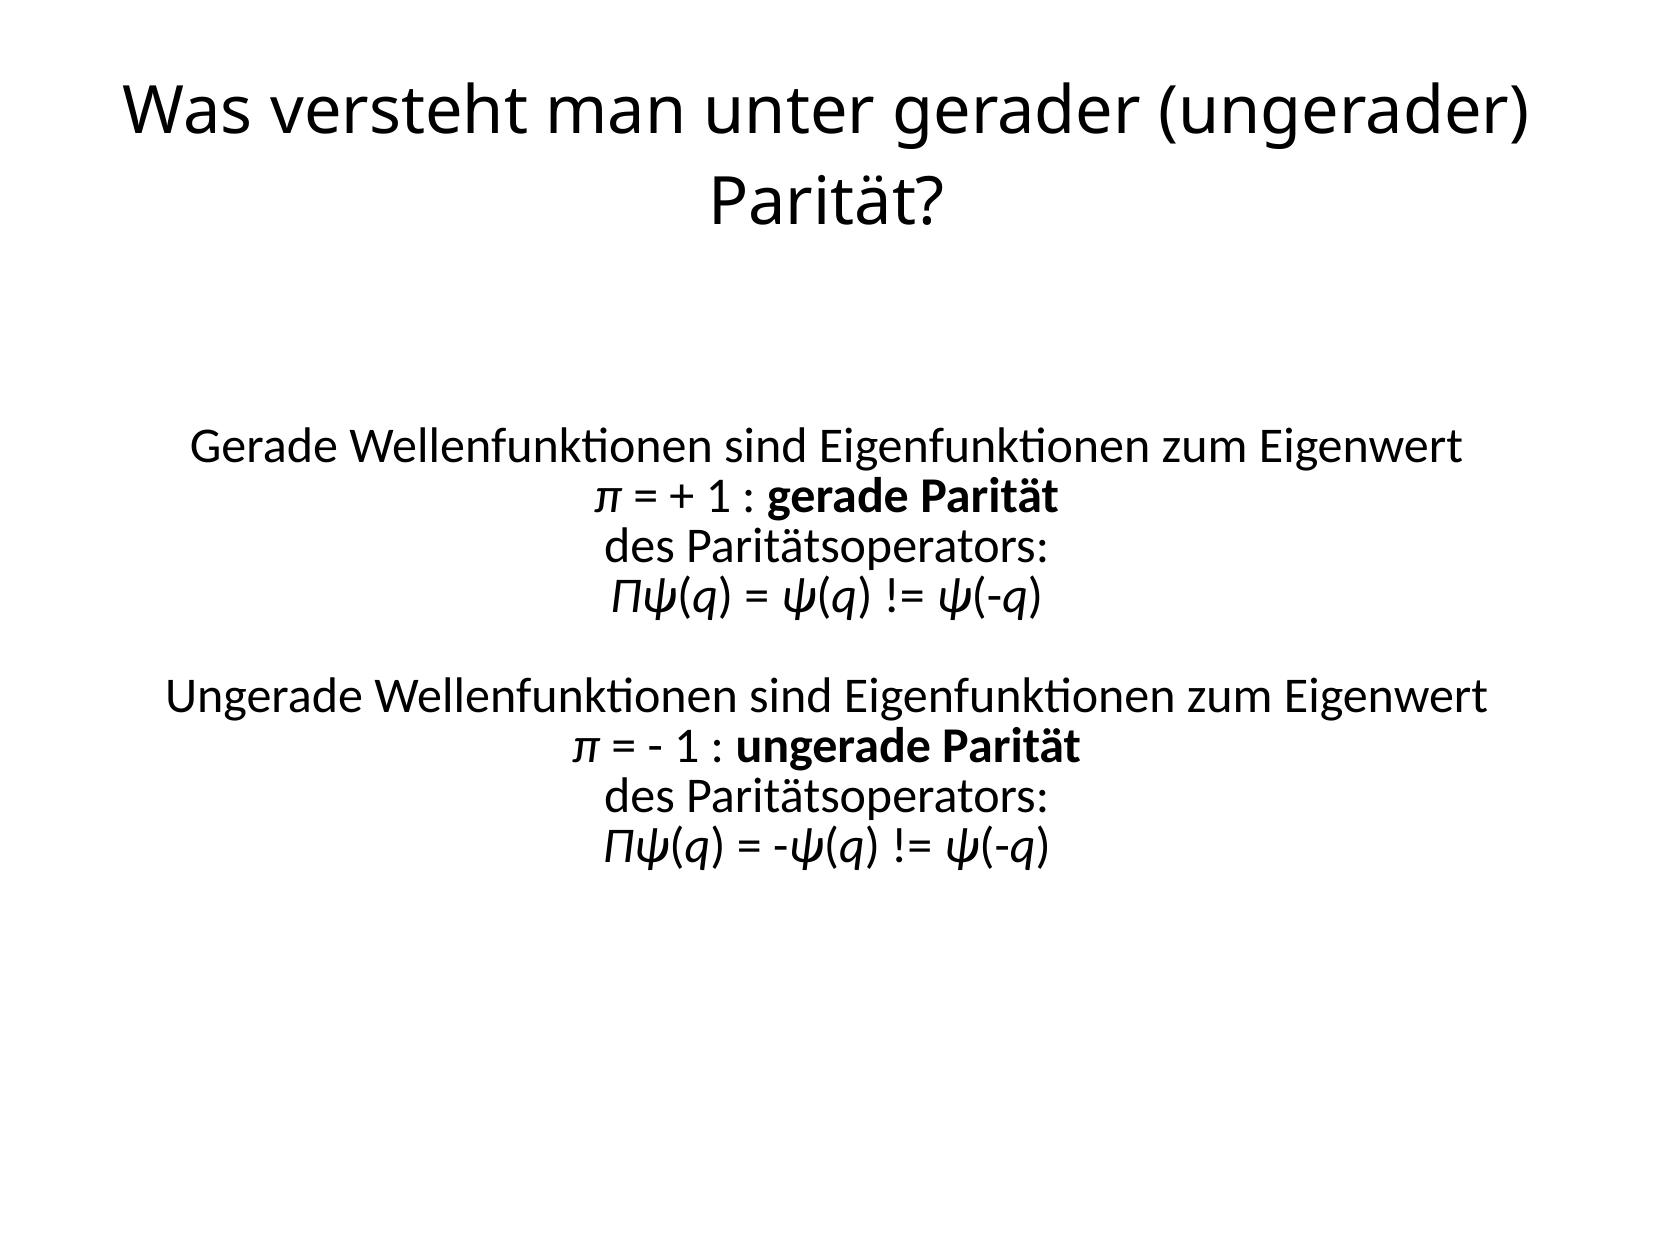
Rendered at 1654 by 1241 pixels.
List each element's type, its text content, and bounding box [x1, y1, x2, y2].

title Was versteht man unter gerader (ungerader) Parität? [82, 49, 1571, 257]
subtitle Gerade Wellenfunktionen sind Eigenfunktionen zum Eigenwert π = + 1 : gerade Parität des Paritätsoperators: Πψ(q) = ψ(q) != ψ(-q) Ungerade Wellenfunktionen sind Eigenfunktionen zum Eigenwert π = - 1 : ungerade Parität des Paritätsoperators: Πψ(q) = -ψ(q) != ψ(-q) [82, 290, 1571, 1010]
